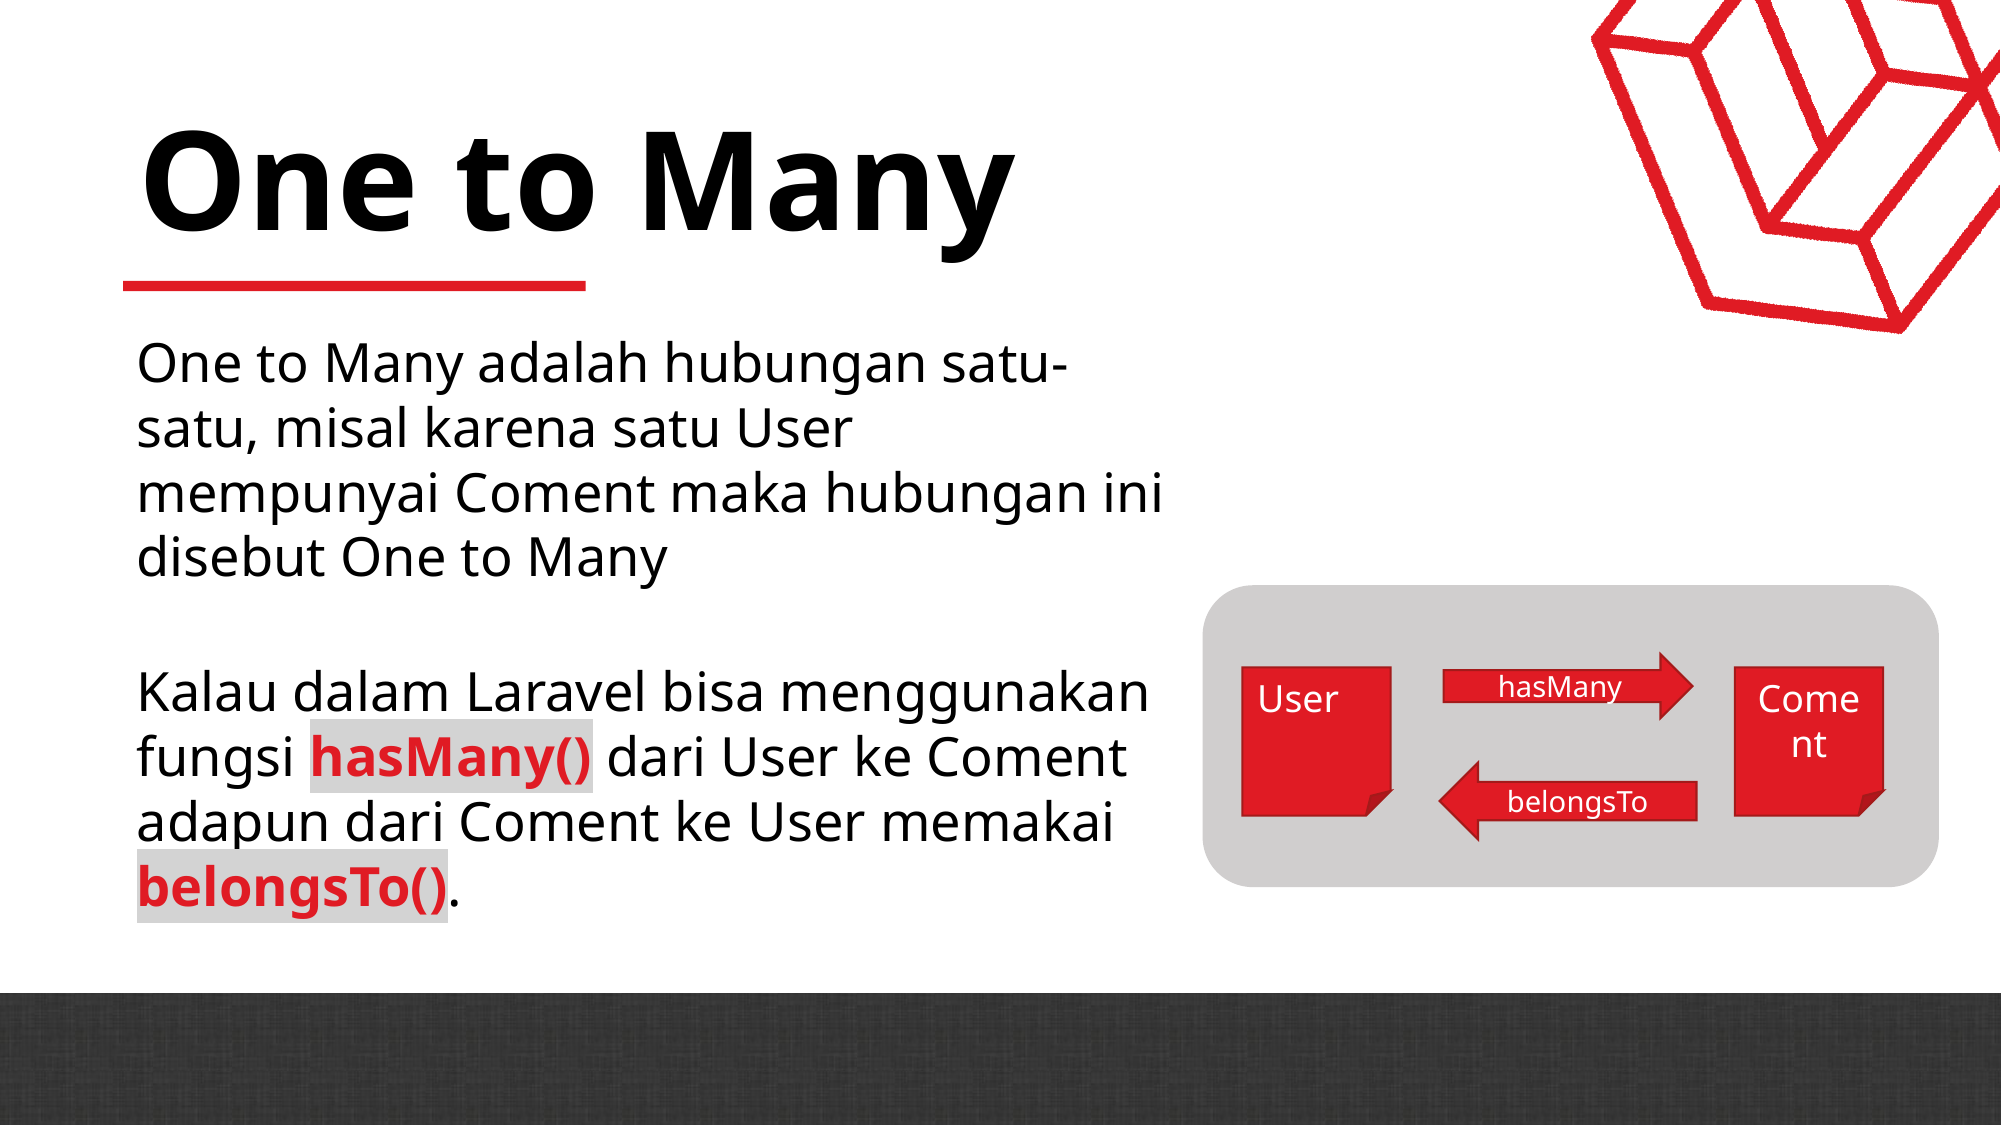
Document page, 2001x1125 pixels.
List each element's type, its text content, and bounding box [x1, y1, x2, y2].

text_box hasMany [1443, 654, 1693, 719]
text_box One to Many [123, 85, 1088, 266]
text_box belongsTo [1439, 762, 1697, 840]
text_box [0, 993, 2000, 1125]
picture [1567, 0, 2000, 402]
text_box One to Many adalah hubungan satu-satu, misal karena satu User mempunyai Coment maka hubungan ini disebut One to Many Kalau dalam Laravel bisa menggunakan fungsi hasMany() dari User ke Coment adapun dari Coment ke User memakai belongsTo(). [121, 320, 1188, 926]
text_box User [1242, 667, 1391, 816]
text_box [1202, 585, 1939, 888]
text_box Coment [1734, 667, 1884, 816]
text_box [123, 280, 586, 292]
